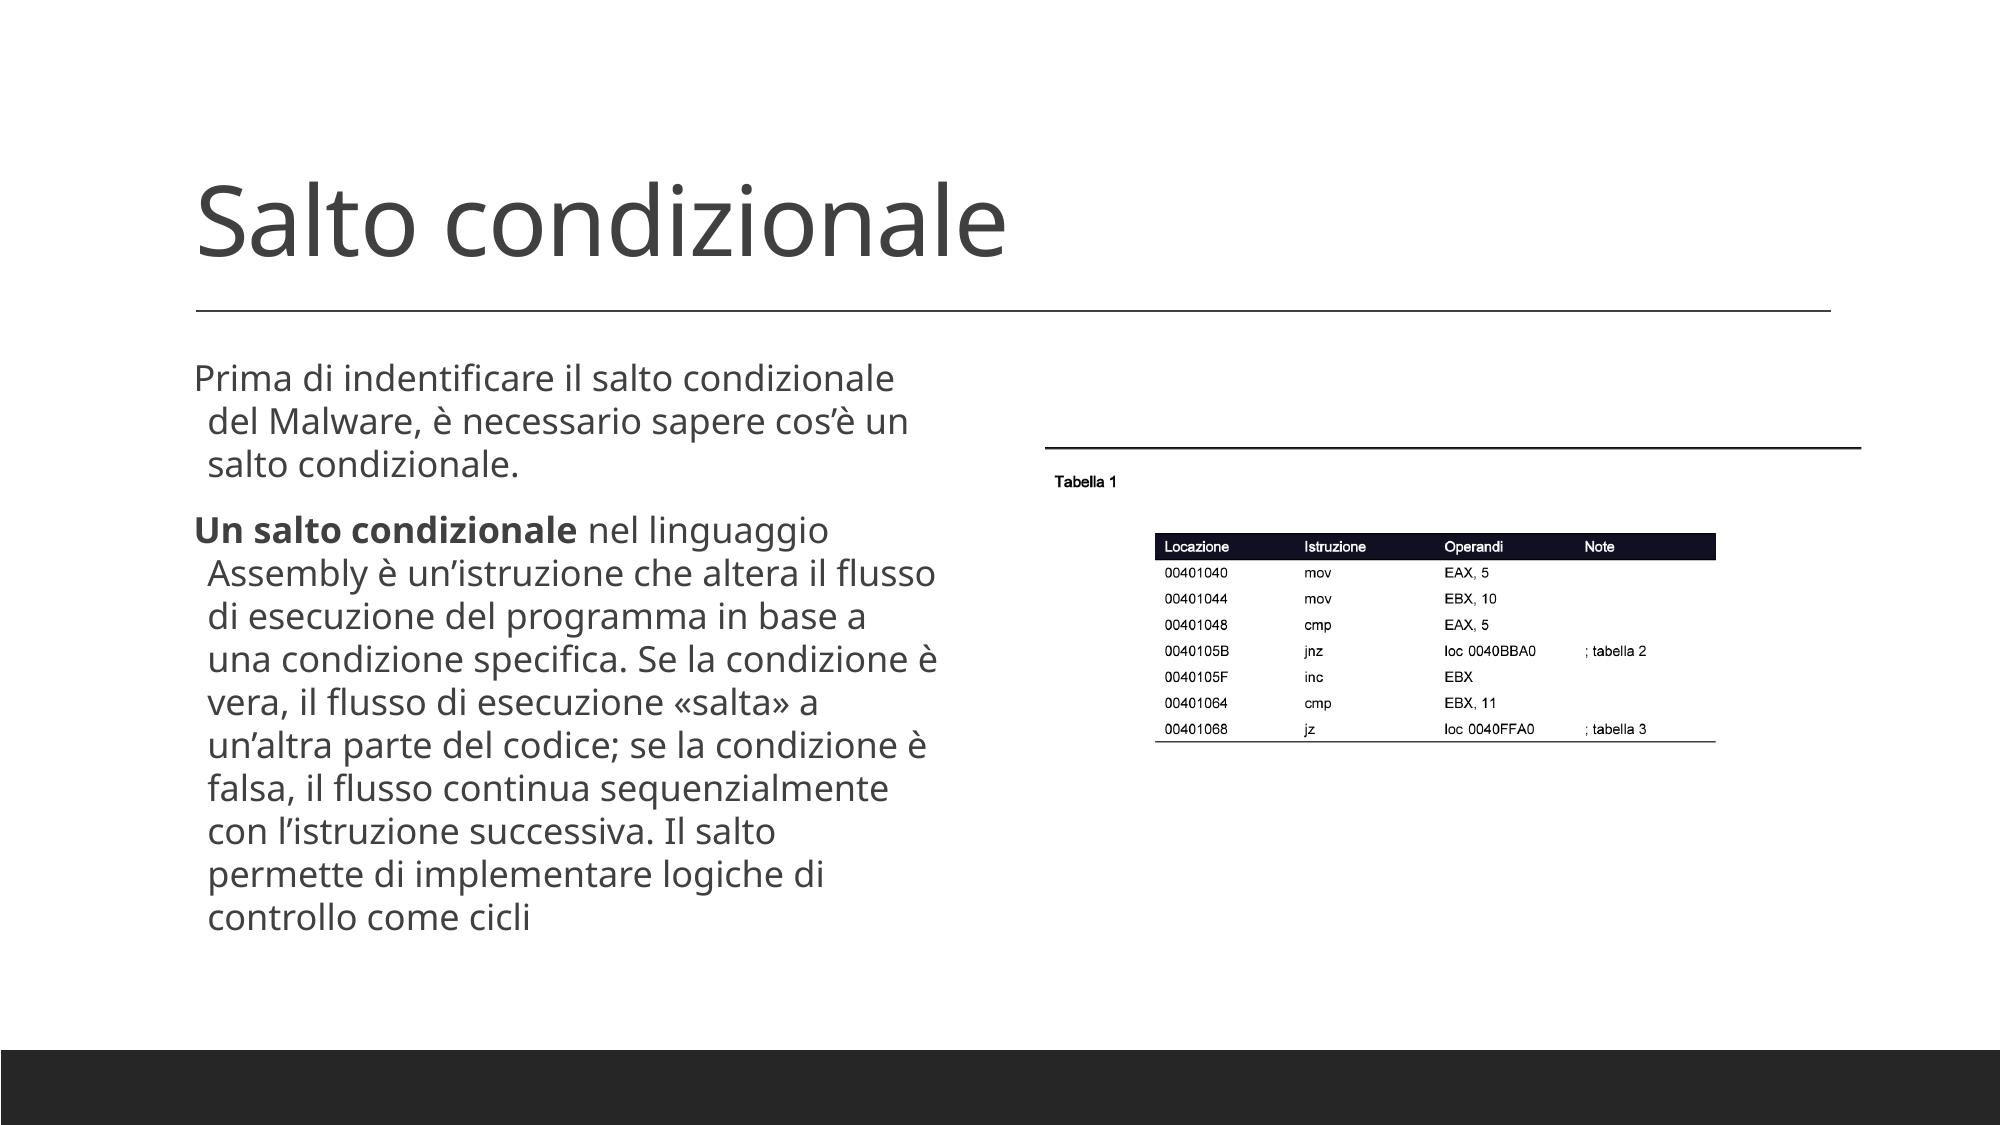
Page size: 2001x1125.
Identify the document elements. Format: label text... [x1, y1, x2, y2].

picture [1045, 430, 1862, 841]
list Prima di indentificare il salto condizionale del Malware, è necessario sapere cos’è un salto condizionale. Un salto condizionale nel linguaggio Assembly è un’istruzione che altera il flusso di esecuzione del programma in base a una condizione specifica. Se la condizione è vera, il flusso di esecuzione «salta» a un’altra parte del codice; se la condizione è falsa, il flusso continua sequenzialmente con l’istruzione successiva. Il salto permette di implementare logiche di controllo come cicli [180, 347, 942, 963]
title Salto condizionale [180, 47, 1831, 286]
